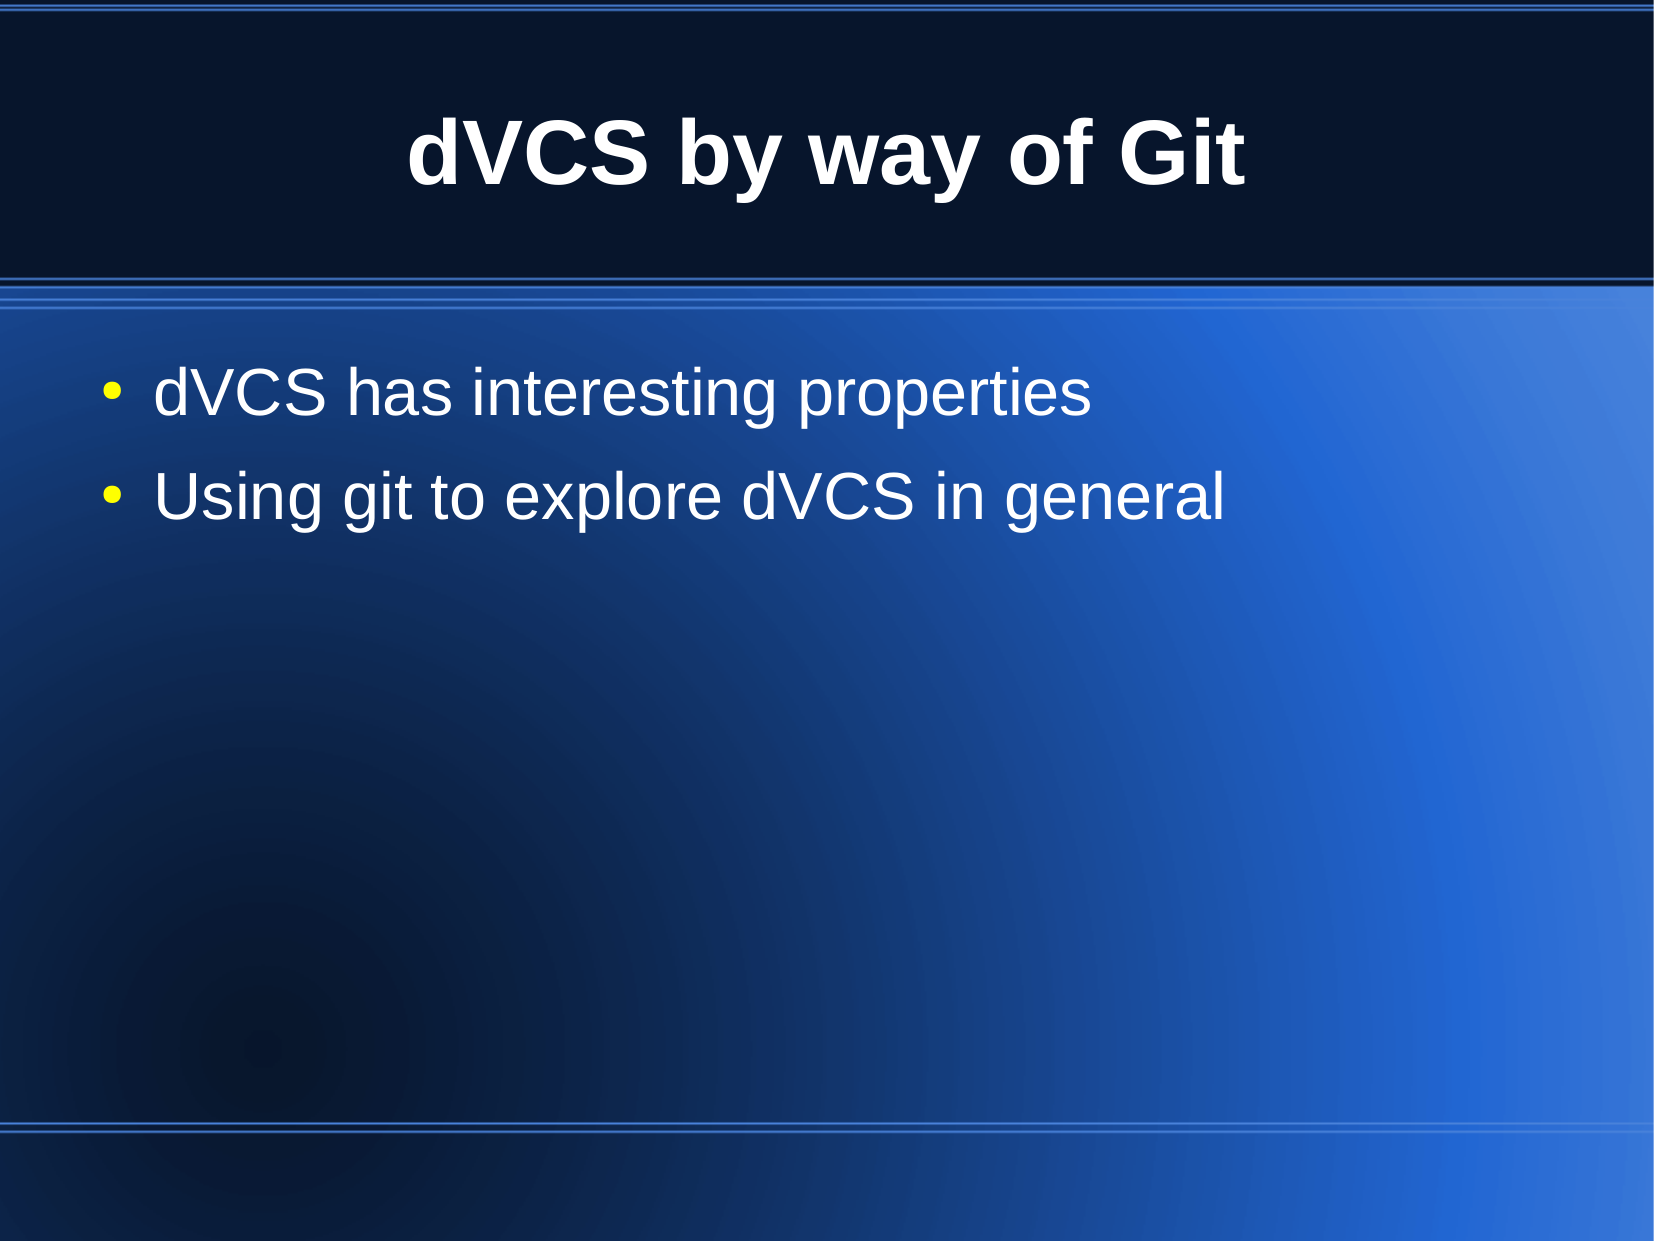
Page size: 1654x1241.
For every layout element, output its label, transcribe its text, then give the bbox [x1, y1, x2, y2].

list dVCS has interesting properties Using git to explore dVCS in general [82, 355, 1571, 1043]
picture [0, 0, 1654, 1241]
title dVCS by way of Git [82, 49, 1571, 257]
